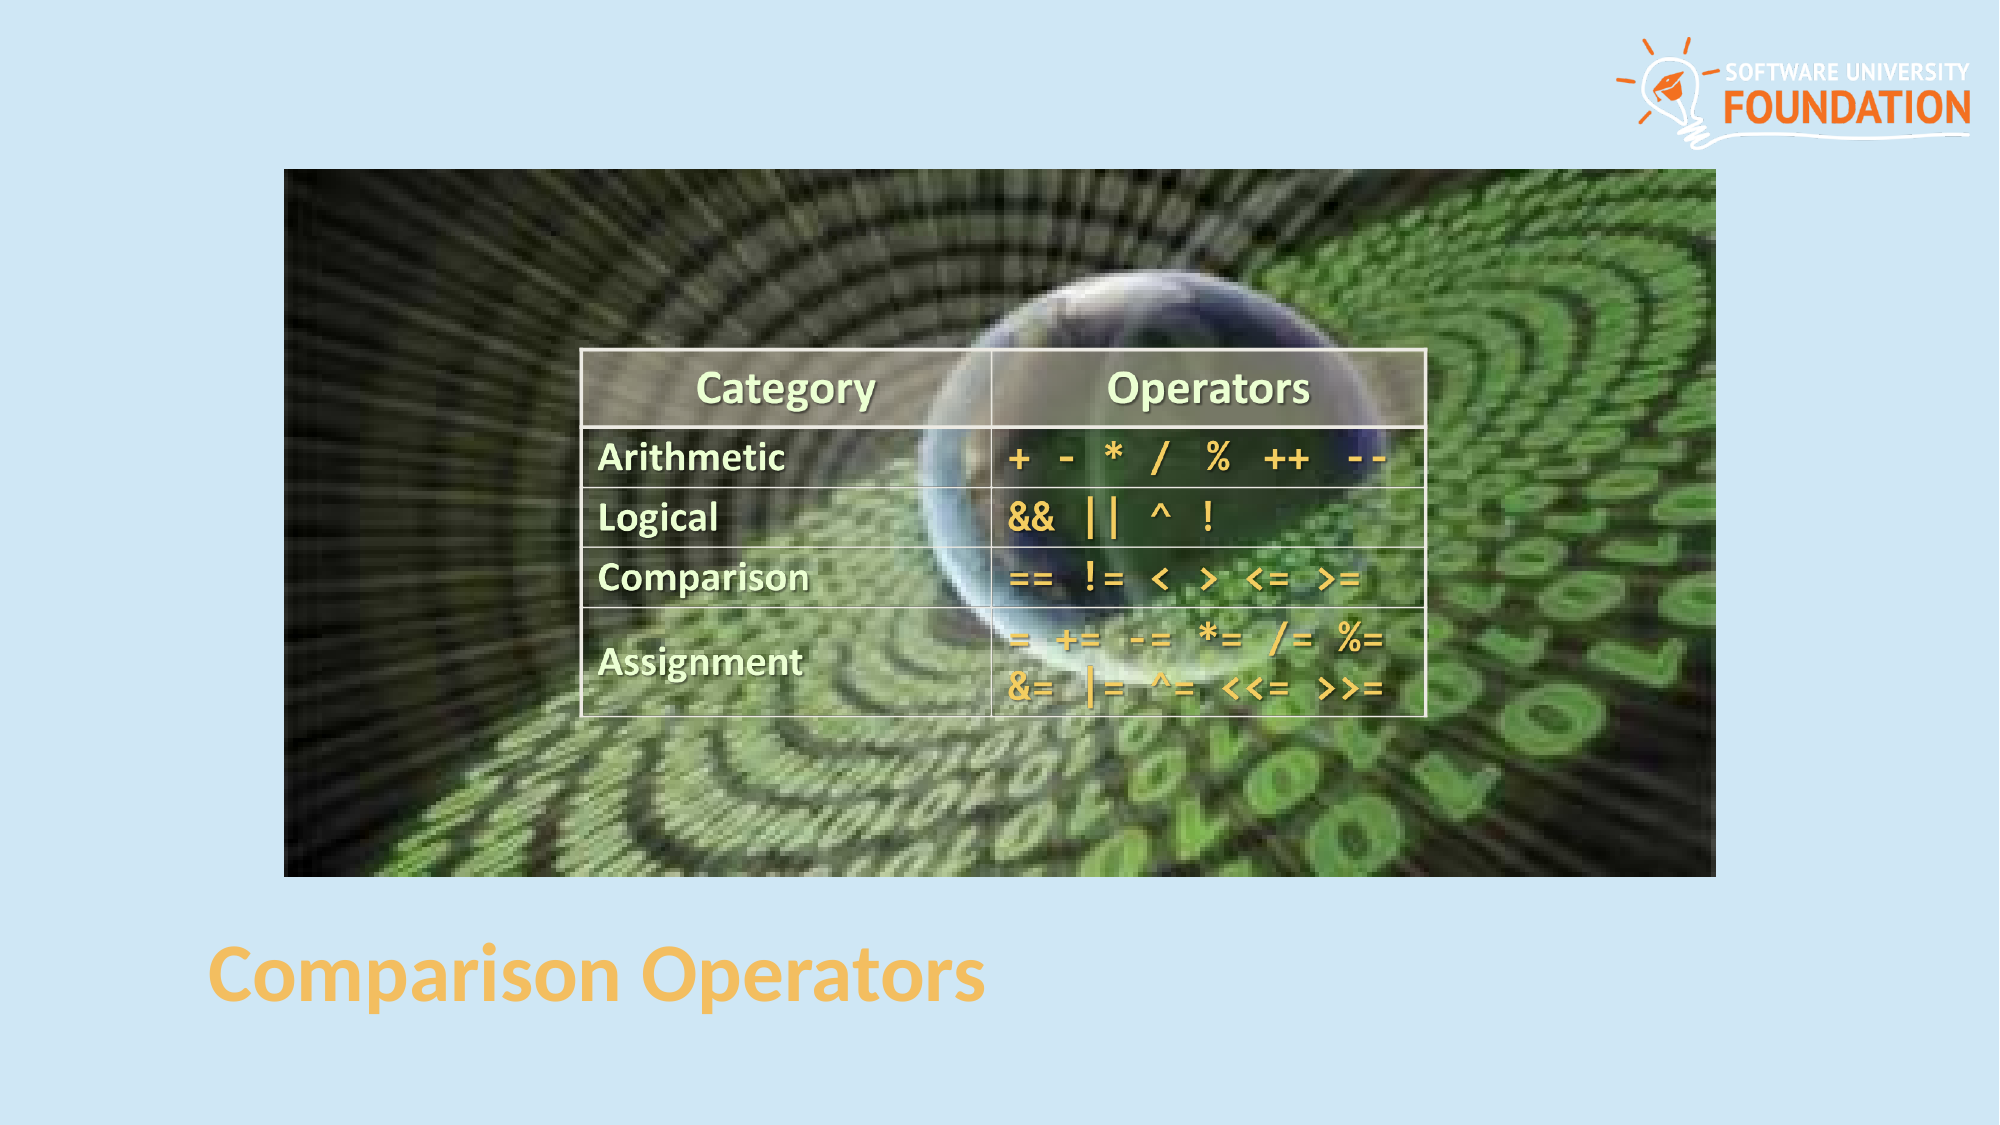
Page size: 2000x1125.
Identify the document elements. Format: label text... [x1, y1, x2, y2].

title Comparison Operators [193, 897, 1807, 1025]
picture [284, 169, 1716, 877]
picture [1612, 37, 1970, 163]
